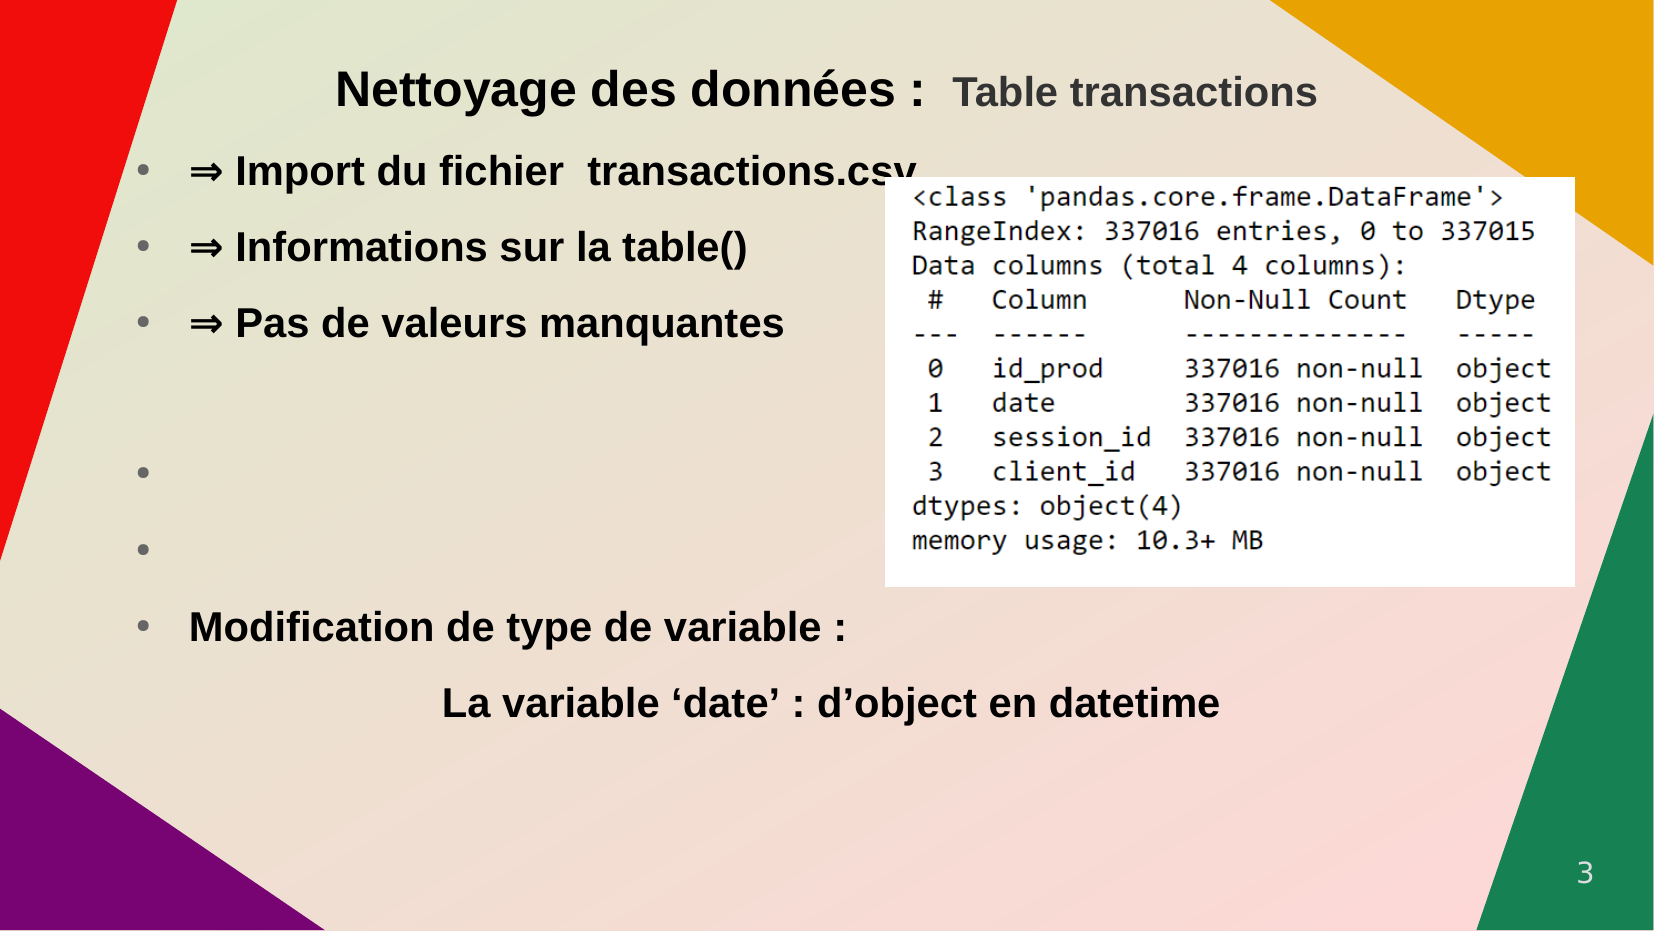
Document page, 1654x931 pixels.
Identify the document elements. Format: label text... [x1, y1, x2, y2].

title Nettoyage des données : Table transactions [118, 29, 1536, 147]
picture [885, 177, 1575, 587]
list ⇒ Import du fichier transactions.csv ⇒ Informations sur la table() ⇒ Pas de valeurs manquantes Modification de type de variable : La variable ‘date’ : d’object en datetime [118, 147, 1536, 739]
